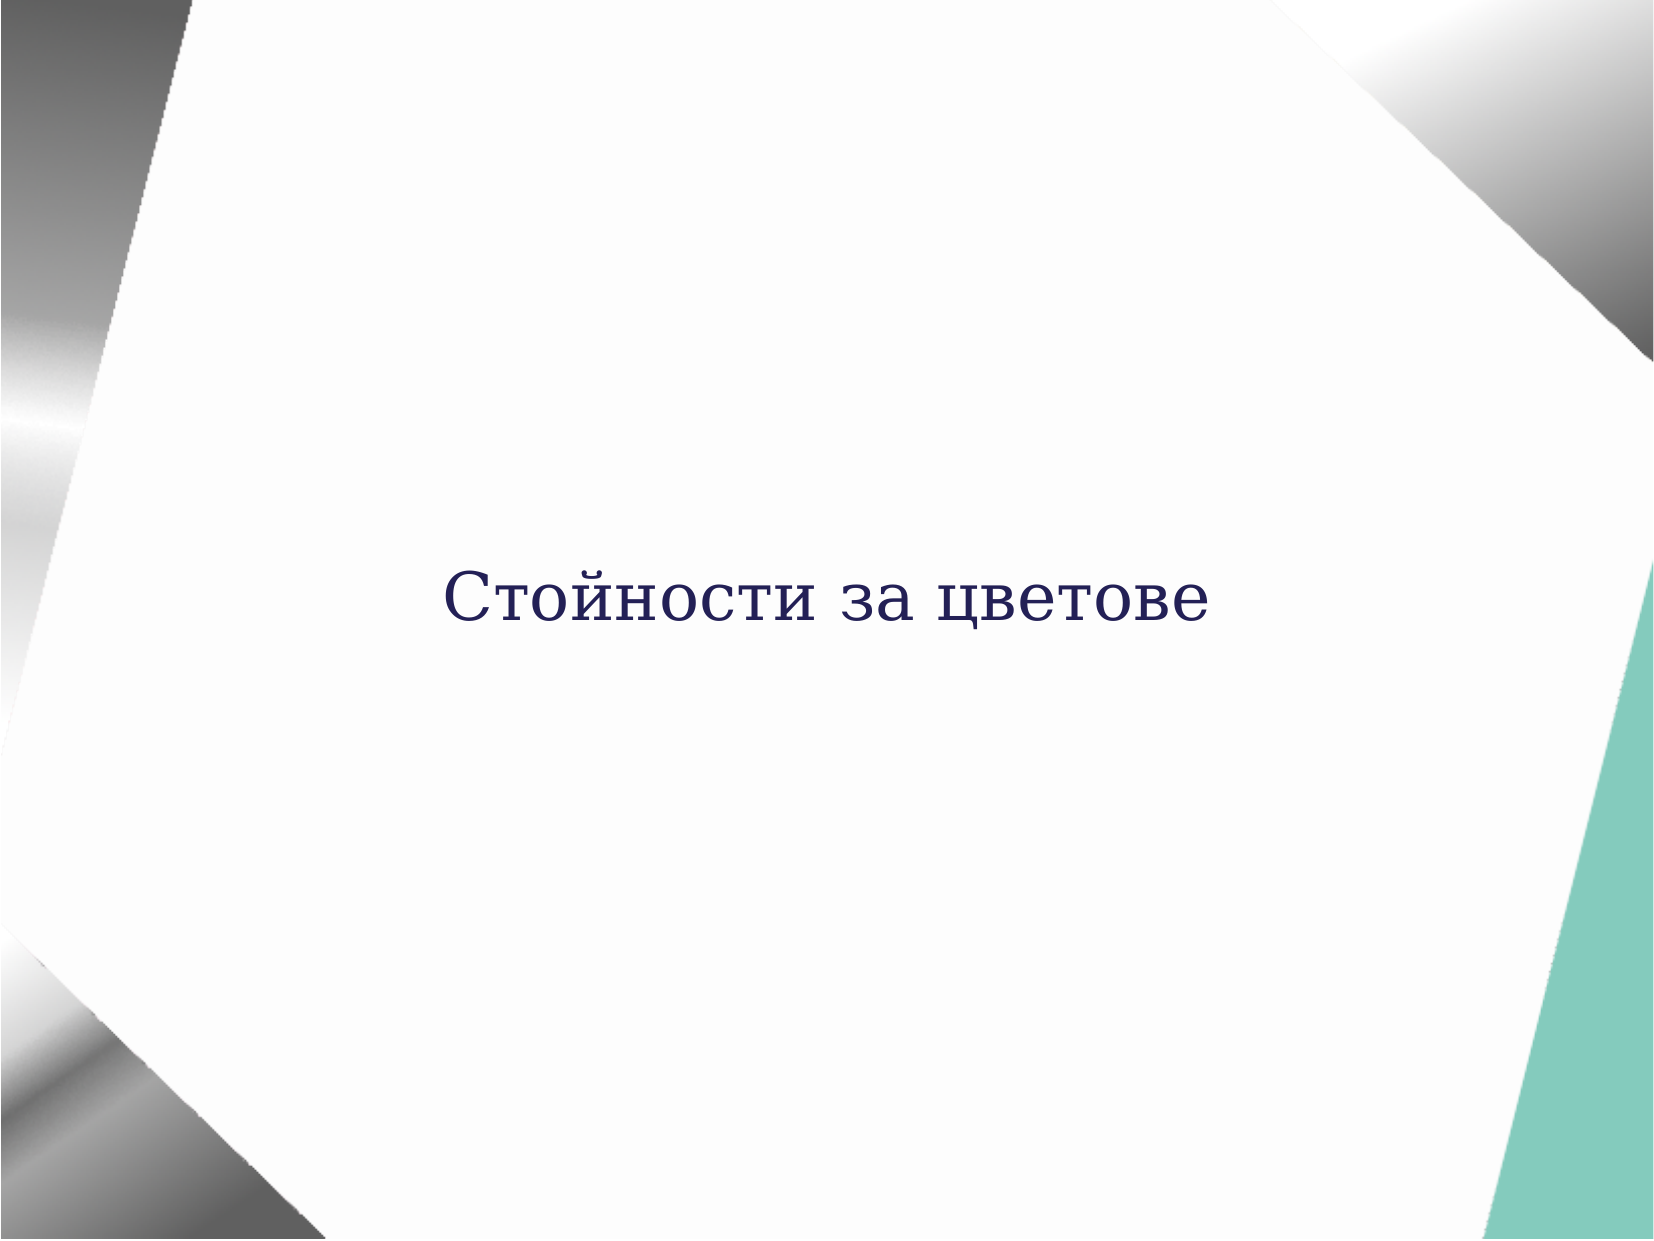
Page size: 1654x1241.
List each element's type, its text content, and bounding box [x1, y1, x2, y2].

picture [1, 0, 1654, 1239]
text_box Стойности за цветове [272, 550, 1382, 799]
